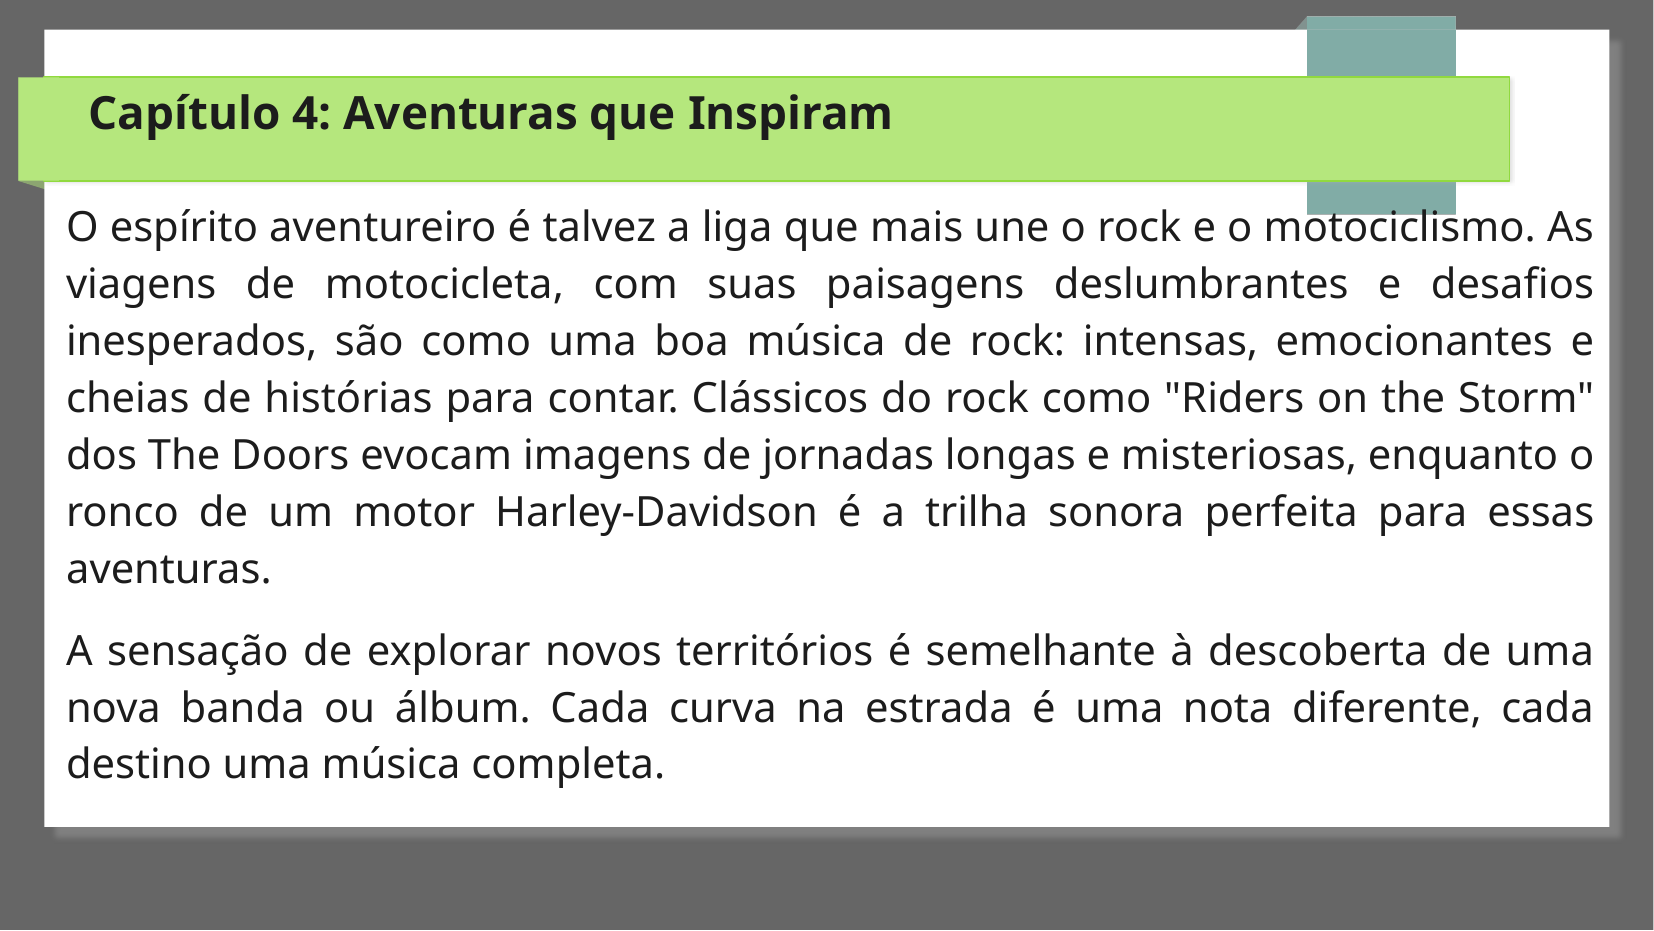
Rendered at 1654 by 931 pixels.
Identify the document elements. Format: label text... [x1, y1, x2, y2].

text_box O espírito aventureiro é talvez a liga que mais une o rock e o motociclismo. As viagens de motocicleta, com suas paisagens deslumbrantes e desafios inesperados, são como uma boa música de rock: intensas, emocionantes e cheias de histórias para contar. Clássicos do rock como "Riders on the Storm" dos The Doors evocam imagens de jornadas longas e misteriosas, enquanto o ronco de um motor Harley-Davidson é a trilha sonora perfeita para essas aventuras. A sensação de explorar novos territórios é semelhante à descoberta de uma nova banda ou álbum. Cada curva na estrada é uma nota diferente, cada destino uma música completa. [51, 189, 1610, 823]
title Capítulo 4: Aventuras que Inspiram [88, 73, 1506, 178]
